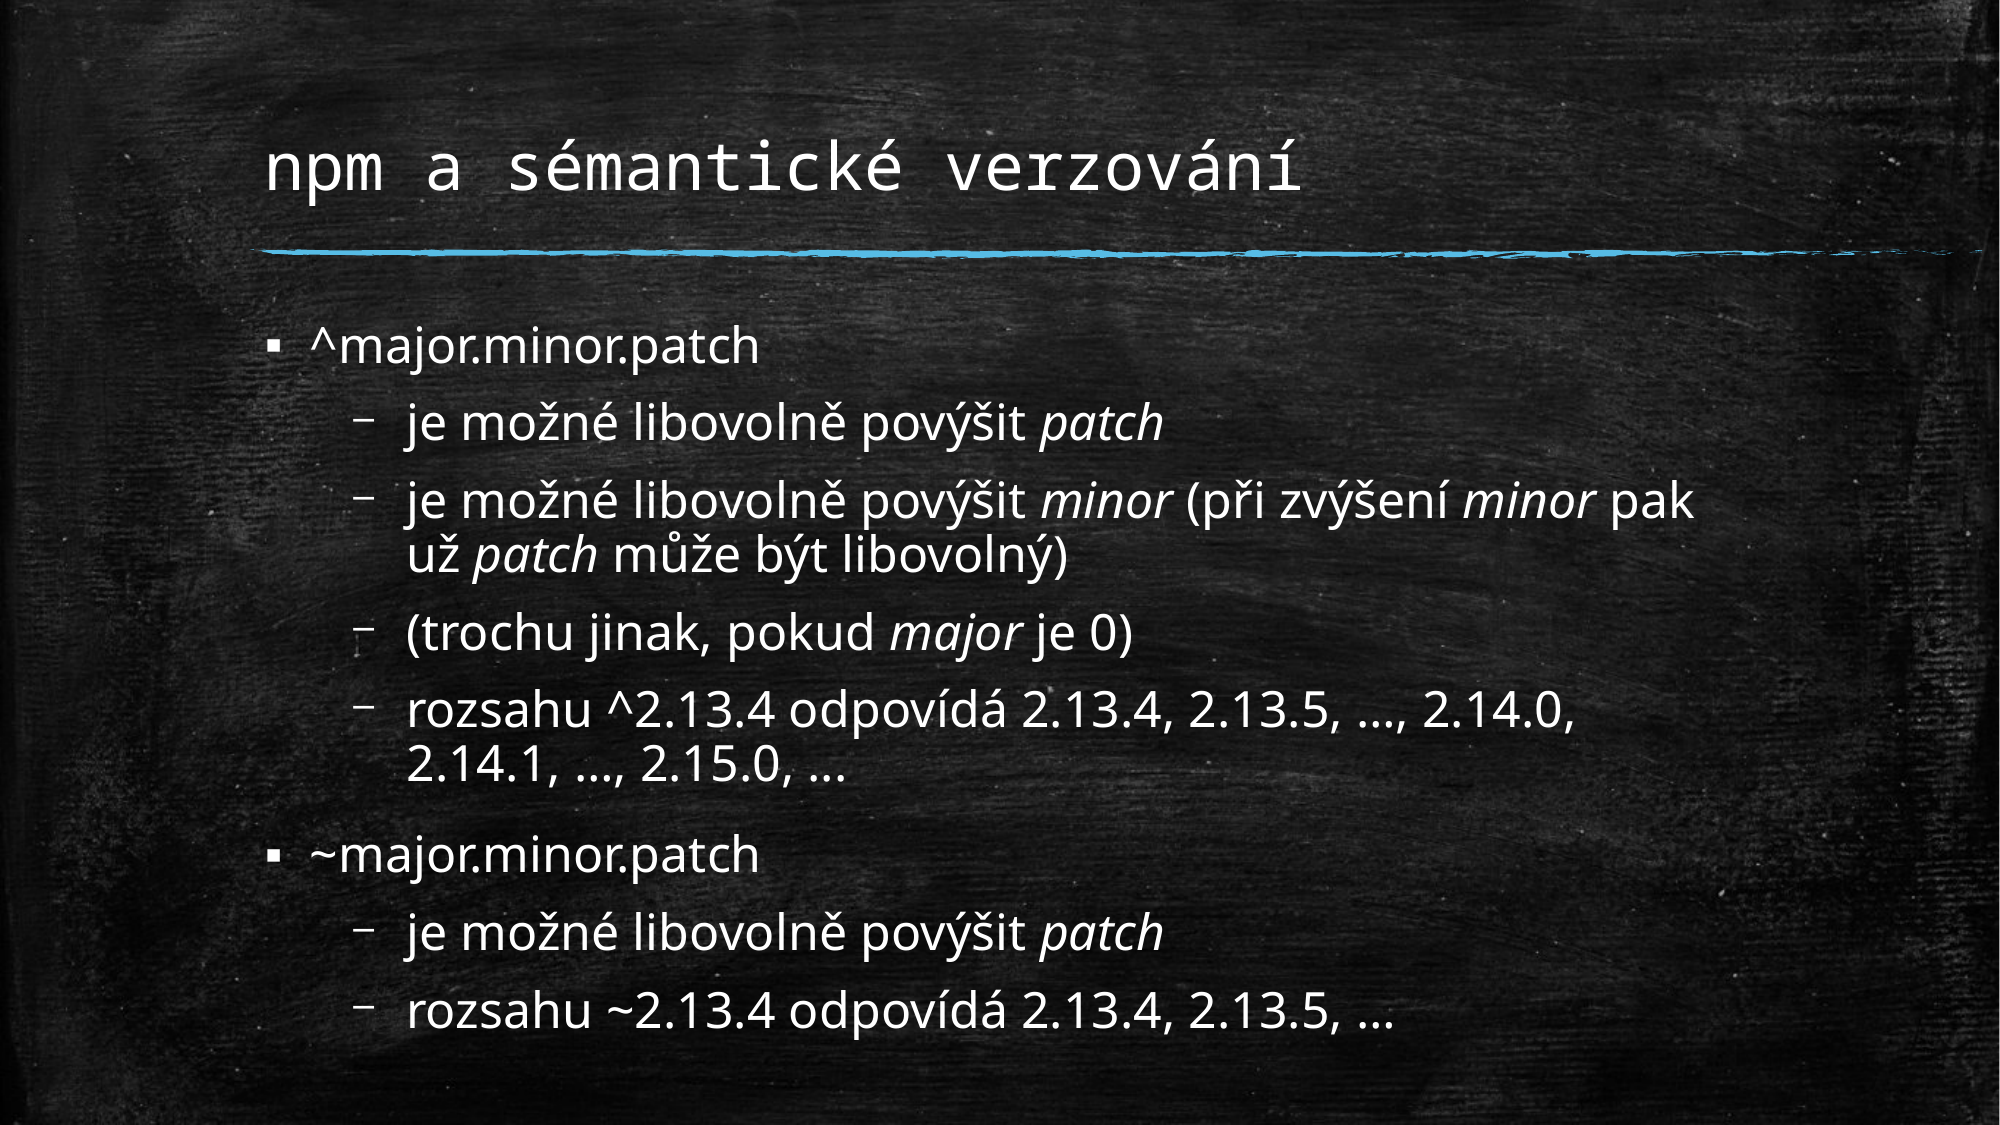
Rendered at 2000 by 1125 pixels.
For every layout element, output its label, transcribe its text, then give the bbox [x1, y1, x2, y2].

list ^major.minor.patch je možné libovolně povýšit patch je možné libovolně povýšit minor (při zvýšení minor pak už patch může být libovolný) (trochu jinak, pokud major je 0) rozsahu ^2.13.4 odpovídá 2.13.4, 2.13.5, …, 2.14.0, 2.14.1, …, 2.15.0, ... ~major.minor.patch je možné libovolně povýšit patch rozsahu ~2.13.4 odpovídá 2.13.4, 2.13.5, … [249, 312, 1750, 1013]
title npm a sémantické verzování [249, 45, 1750, 213]
picture [0, 0, 2000, 1125]
